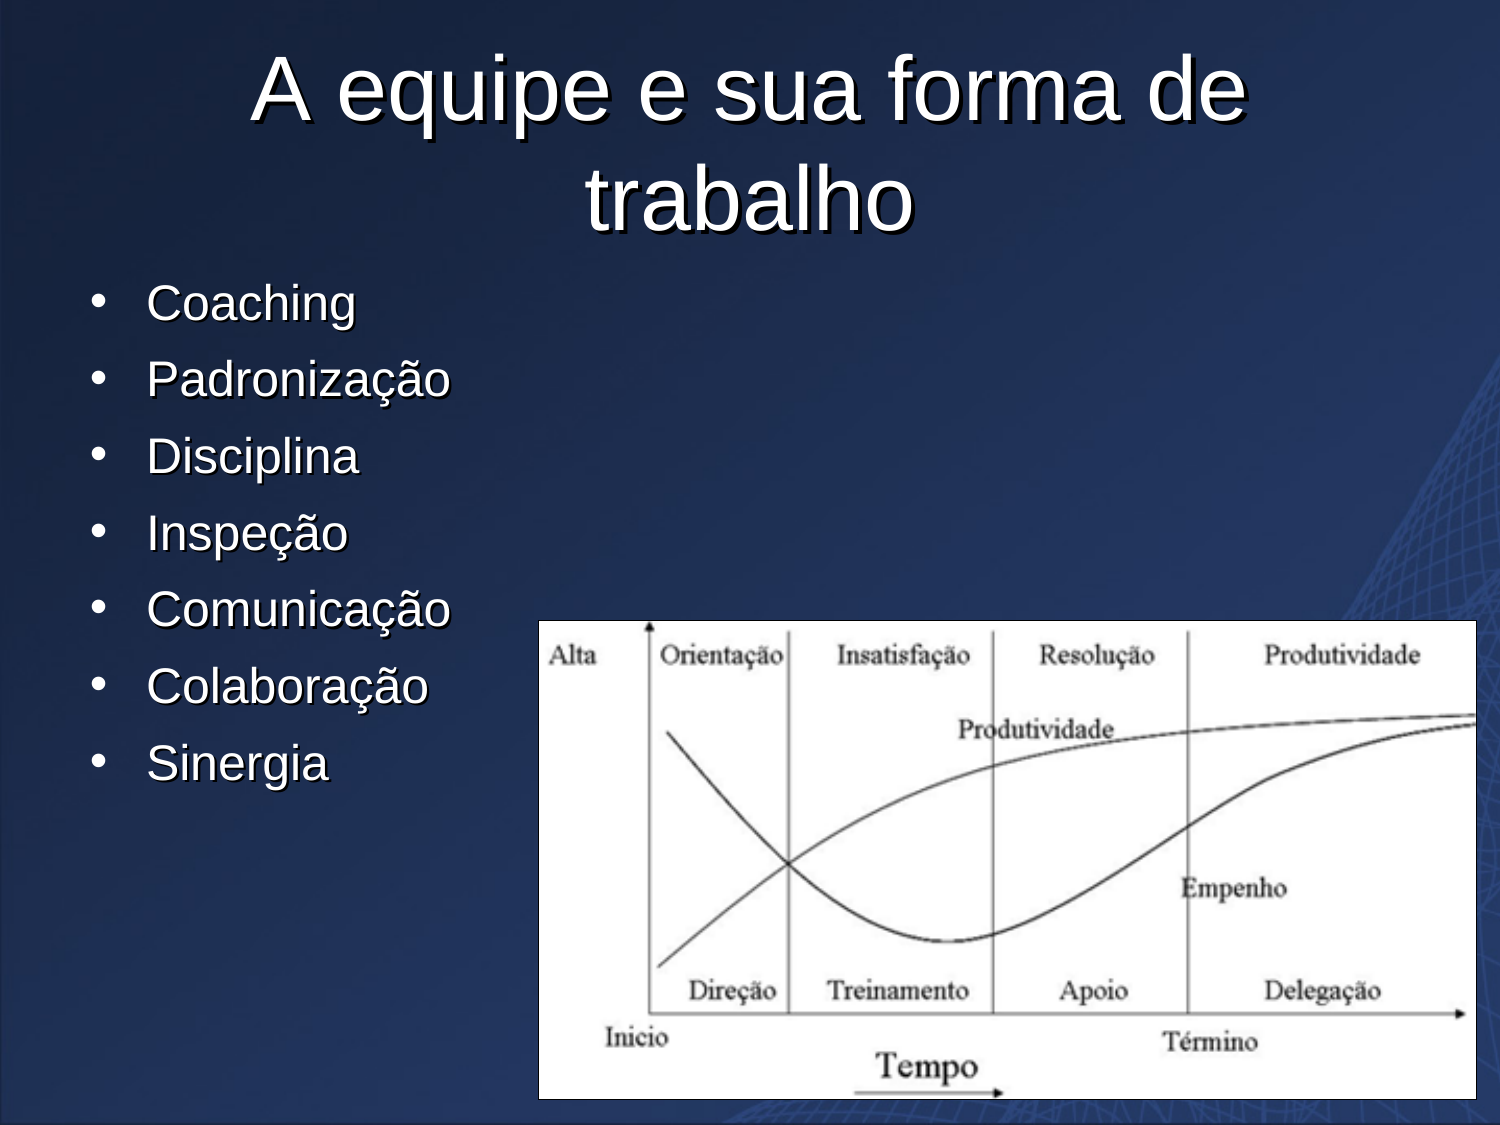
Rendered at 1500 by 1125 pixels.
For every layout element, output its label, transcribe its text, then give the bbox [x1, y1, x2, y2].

title A equipe e sua forma de trabalho [75, 20, 1426, 257]
picture [0, 0, 1500, 1125]
list Coaching Padronização Disciplina Inspeção Comunicação Colaboração Sinergia [75, 262, 1426, 1006]
